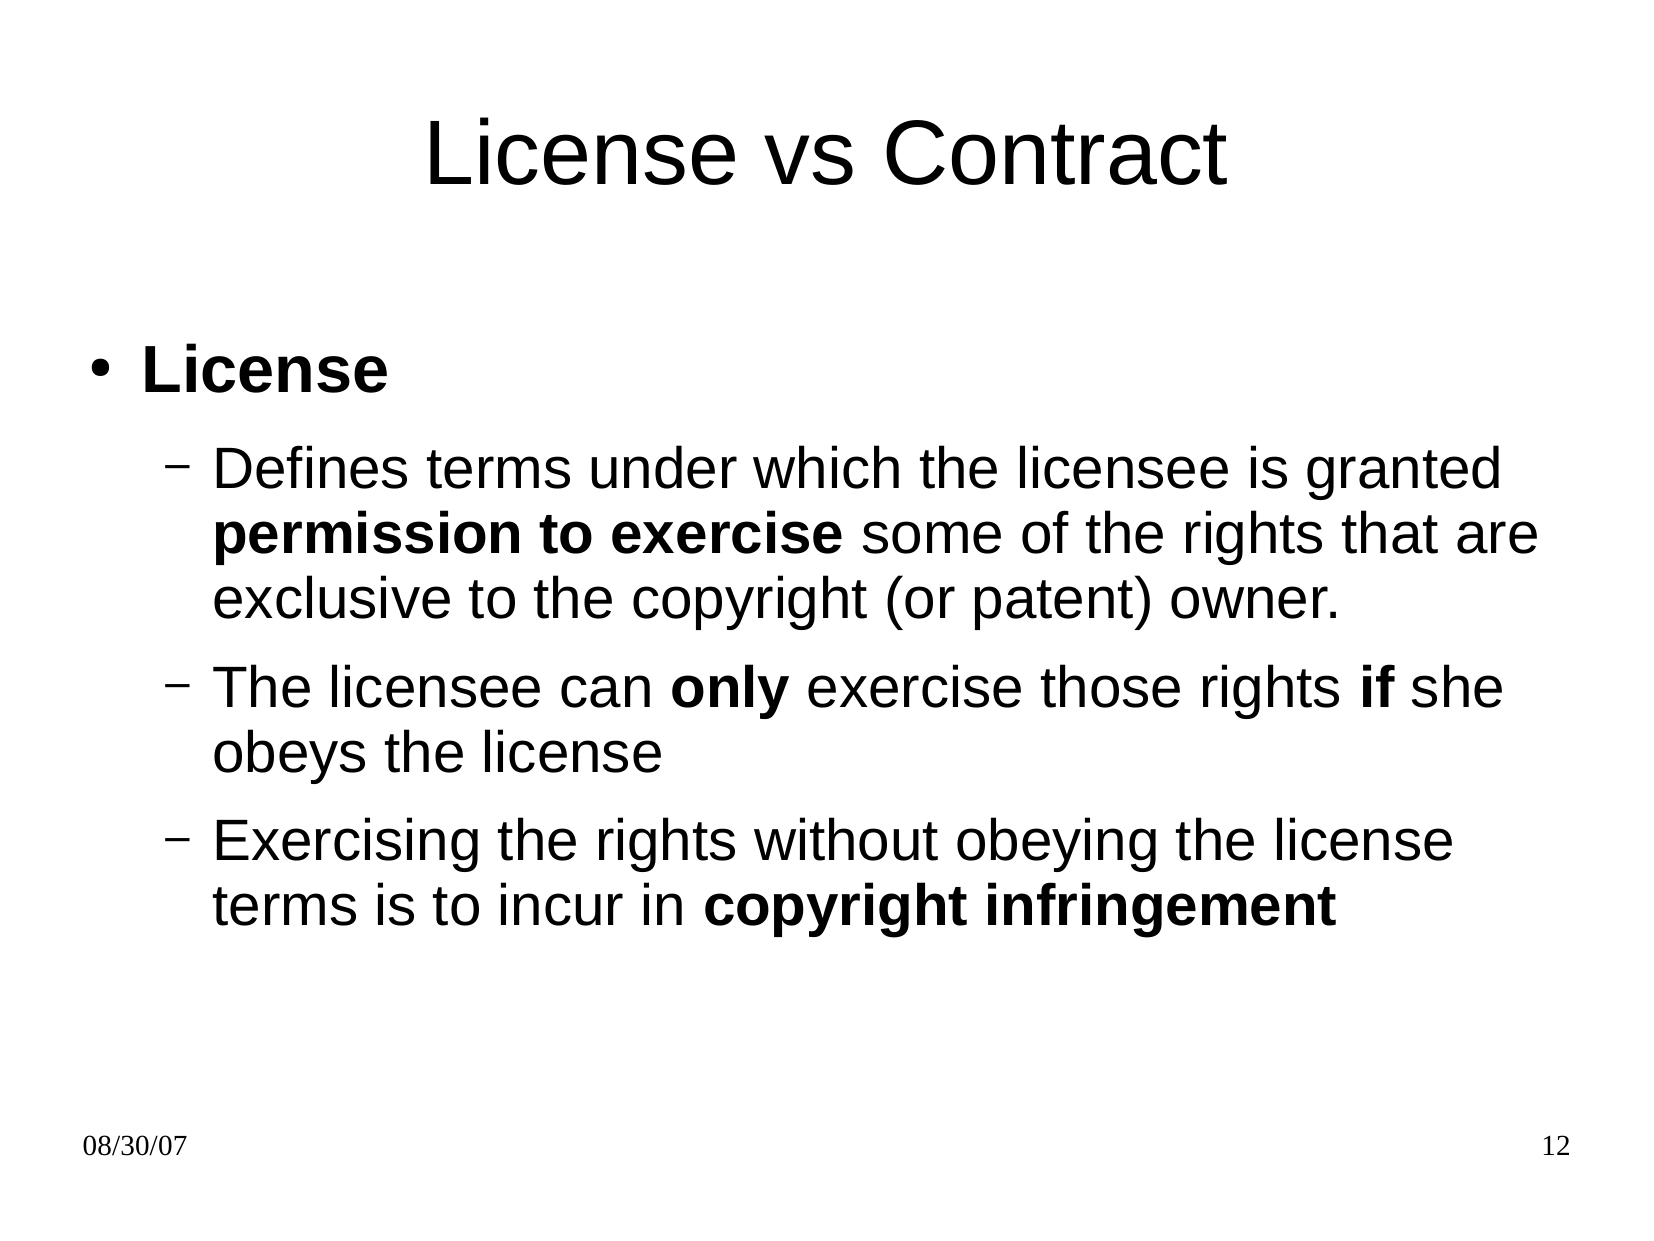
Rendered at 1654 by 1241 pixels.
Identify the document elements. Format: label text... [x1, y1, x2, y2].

list License Defines terms under which the licensee is granted permission to exercise some of the rights that are exclusive to the copyright (or patent) owner. The licensee can only exercise those rights if she obeys the license Exercising the rights without obeying the license terms is to incur in copyright infringement [70, 331, 1601, 1017]
title License vs Contract [82, 49, 1571, 257]
